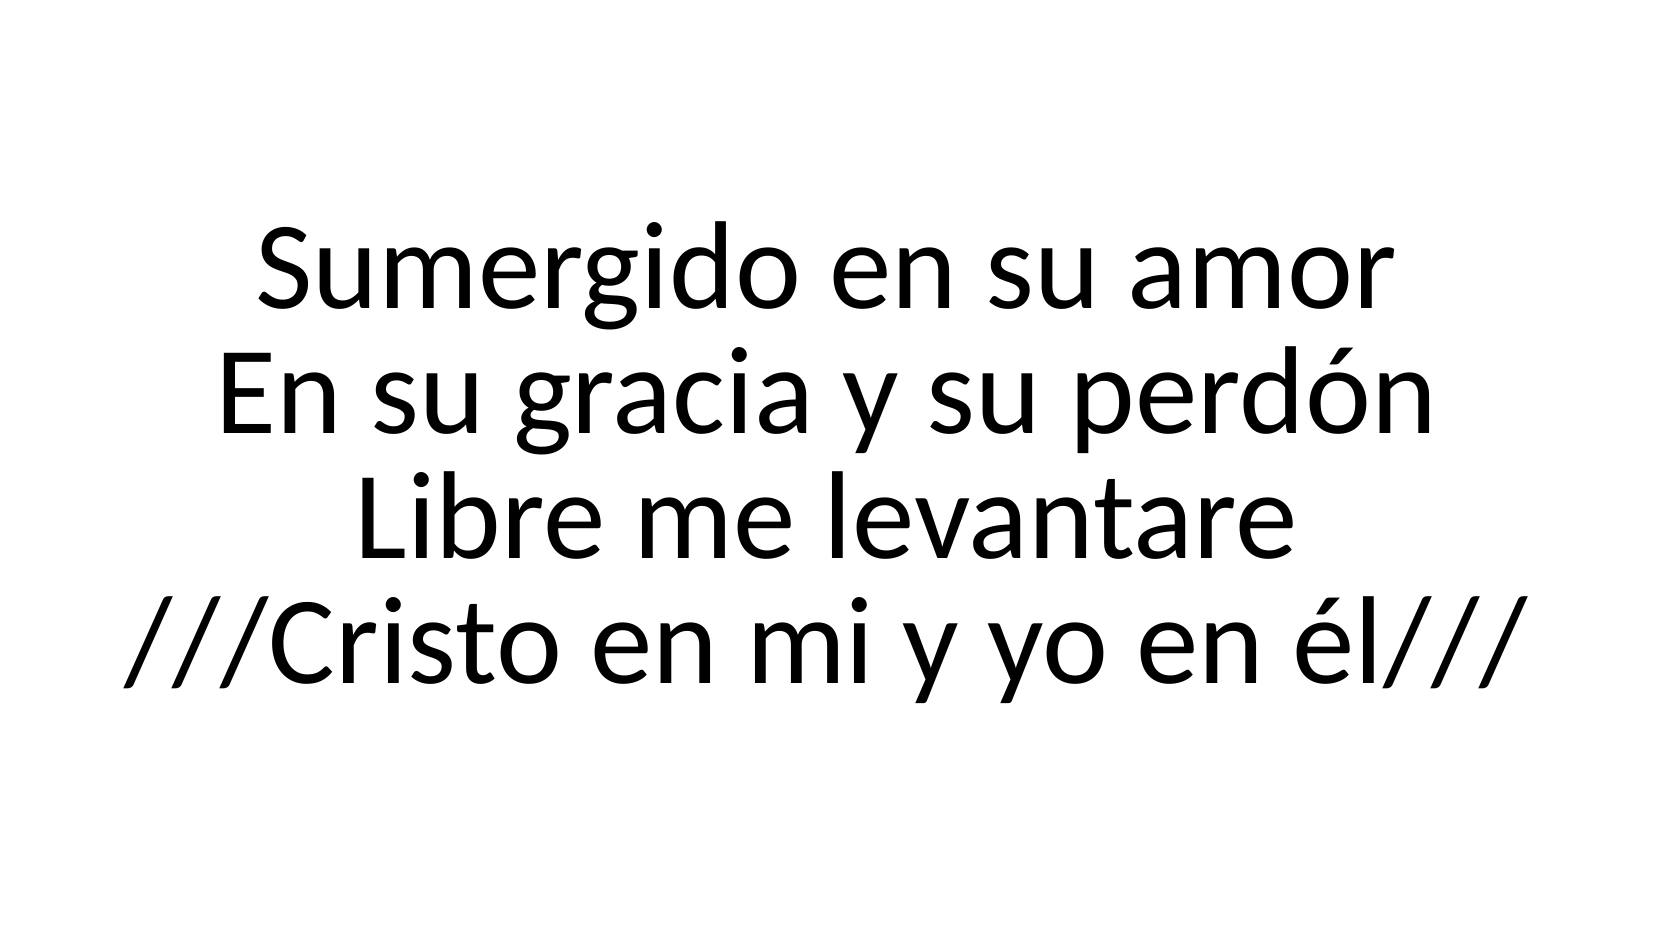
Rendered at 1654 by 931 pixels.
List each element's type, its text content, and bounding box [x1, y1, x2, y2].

title Sumergido en su amor En su gracia y su perdón Libre me levantare ///Cristo en mi y yo en él/// [0, 0, 1654, 931]
